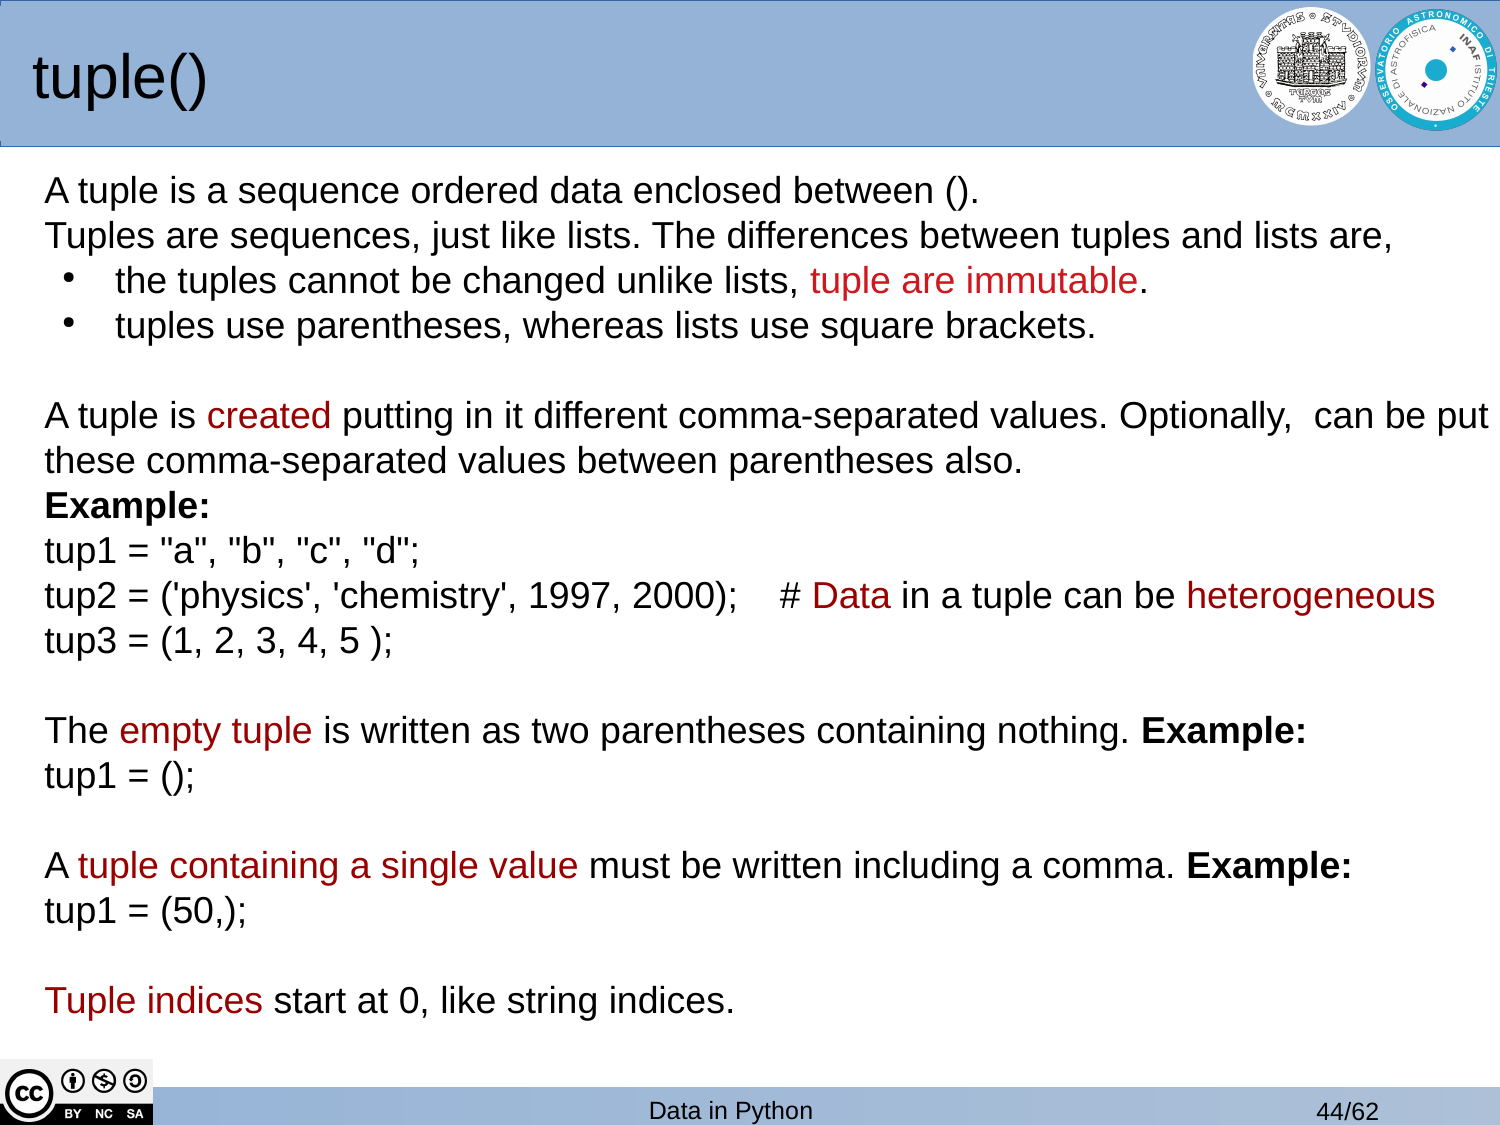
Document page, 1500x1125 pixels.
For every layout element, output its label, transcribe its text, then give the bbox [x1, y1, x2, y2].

text_box tuple() [0, 5, 1253, 141]
list A tuple is a sequence ordered data enclosed between (). Tuples are sequences, just like lists. The differences between tuples and lists are, the tuples cannot be changed unlike lists, tuple are immutable. tuples use parentheses, whereas lists use square brackets. A tuple is created putting in it different comma-separated values. Optionally, can be put these comma-separated values between parentheses also. Example: tup1 = "a", "b", "c", "d"; tup2 = ('physics', 'chemistry', 1997, 2000); # Data in a tuple can be heterogeneous tup3 = (1, 2, 3, 4, 5 ); The empty tuple is written as two parentheses containing nothing. Example: tup1 = (); A tuple containing a single value must be written including a comma. Example: tup1 = (50,); Tuple indices start at 0, like string indices. [29, 158, 1500, 1071]
picture [1253, 0, 1500, 156]
picture [0, 1059, 153, 1125]
